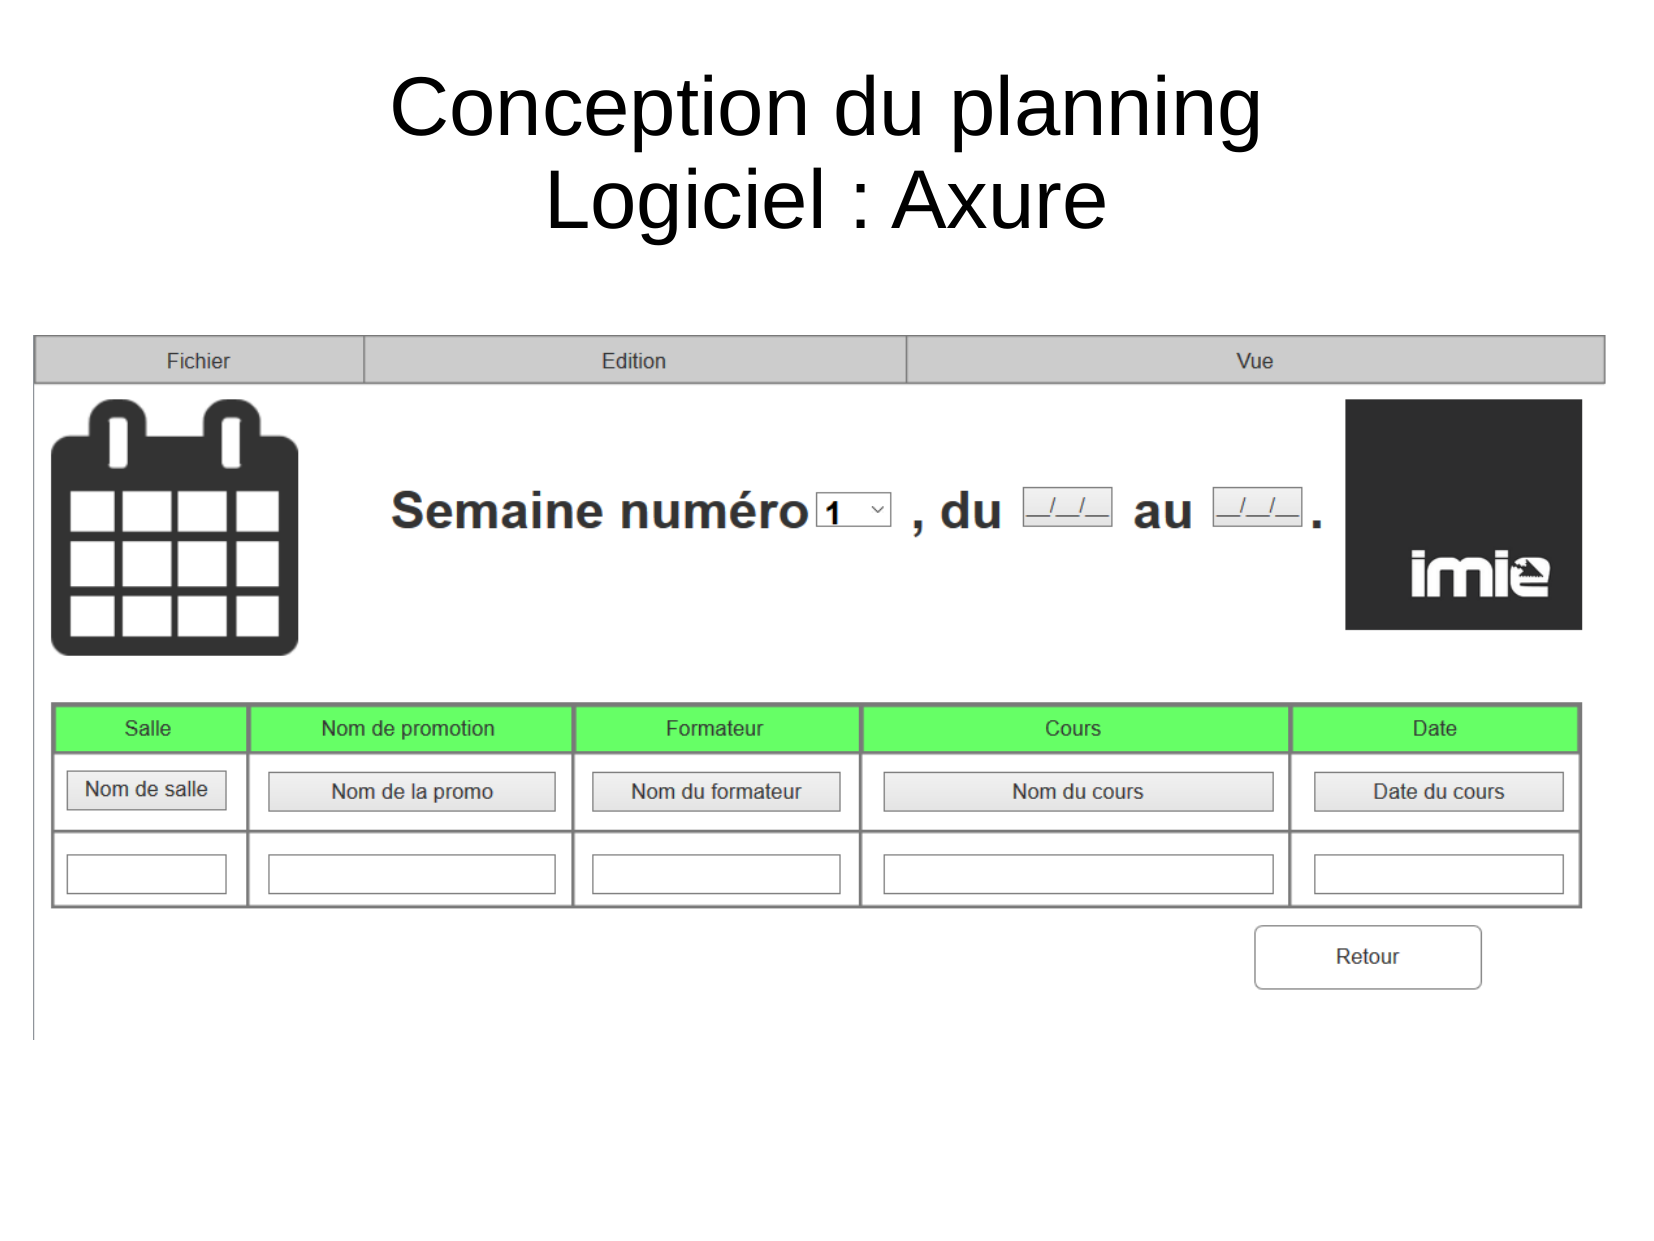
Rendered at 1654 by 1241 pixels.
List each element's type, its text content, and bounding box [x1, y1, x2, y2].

picture [33, 335, 1607, 1040]
title Conception du planning Logiciel : Axure [82, 49, 1571, 257]
